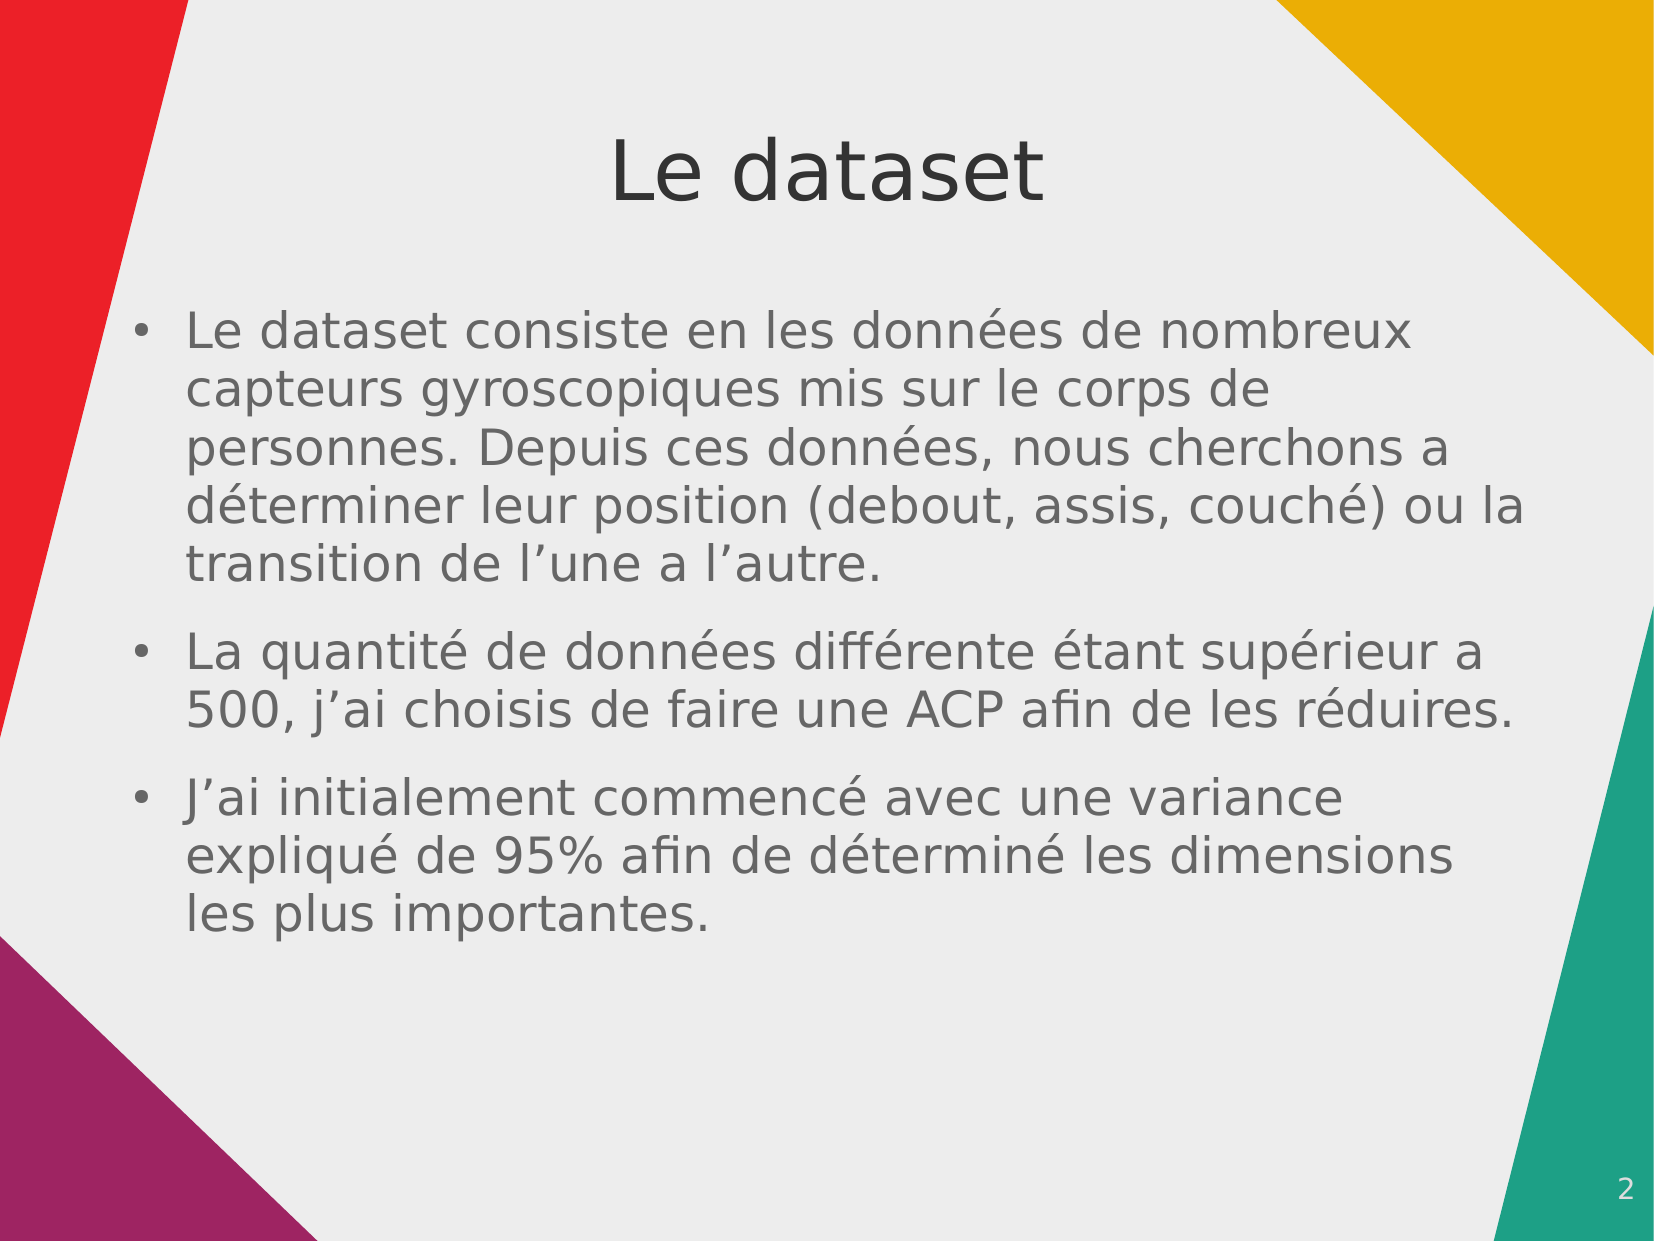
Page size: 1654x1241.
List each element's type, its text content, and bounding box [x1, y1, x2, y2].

title Le dataset [114, 73, 1539, 271]
list Le dataset consiste en les données de nombreux capteurs gyroscopiques mis sur le corps de personnes. Depuis ces données, nous cherchons a déterminer leur position (debout, assis, couché) ou la transition de l’une a l’autre. La quantité de données différente étant supérieur a 500, j’ai choisis de faire une ACP afin de les réduires. J’ai initialement commencé avec une variance expliqué de 95% afin de déterminé les dimensions les plus importantes. [114, 302, 1539, 1033]
